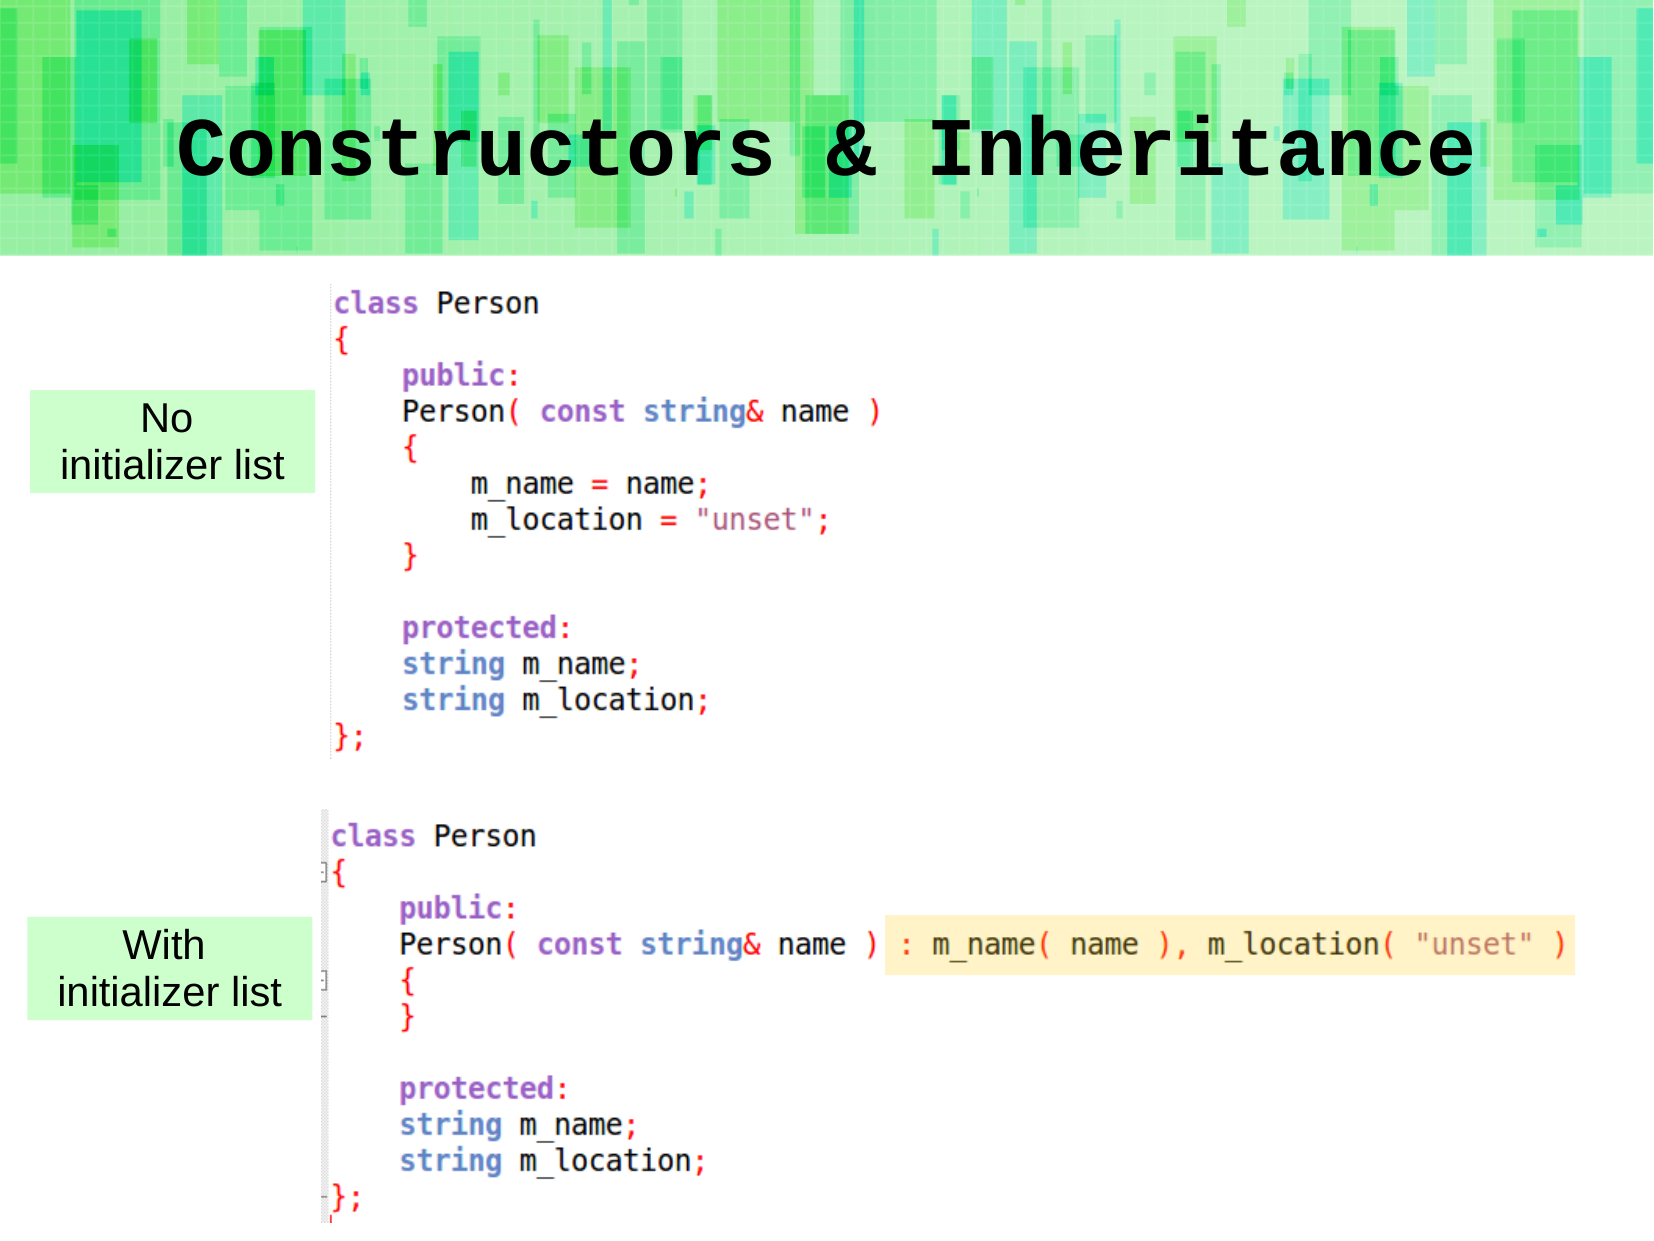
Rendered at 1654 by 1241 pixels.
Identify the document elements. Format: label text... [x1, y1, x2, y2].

text_box No initializer list [30, 390, 316, 494]
text_box With initializer list [27, 916, 313, 1021]
text_box [885, 915, 1576, 976]
picture [0, 0, 1654, 1241]
title Constructors & Inheritance [82, 49, 1571, 257]
